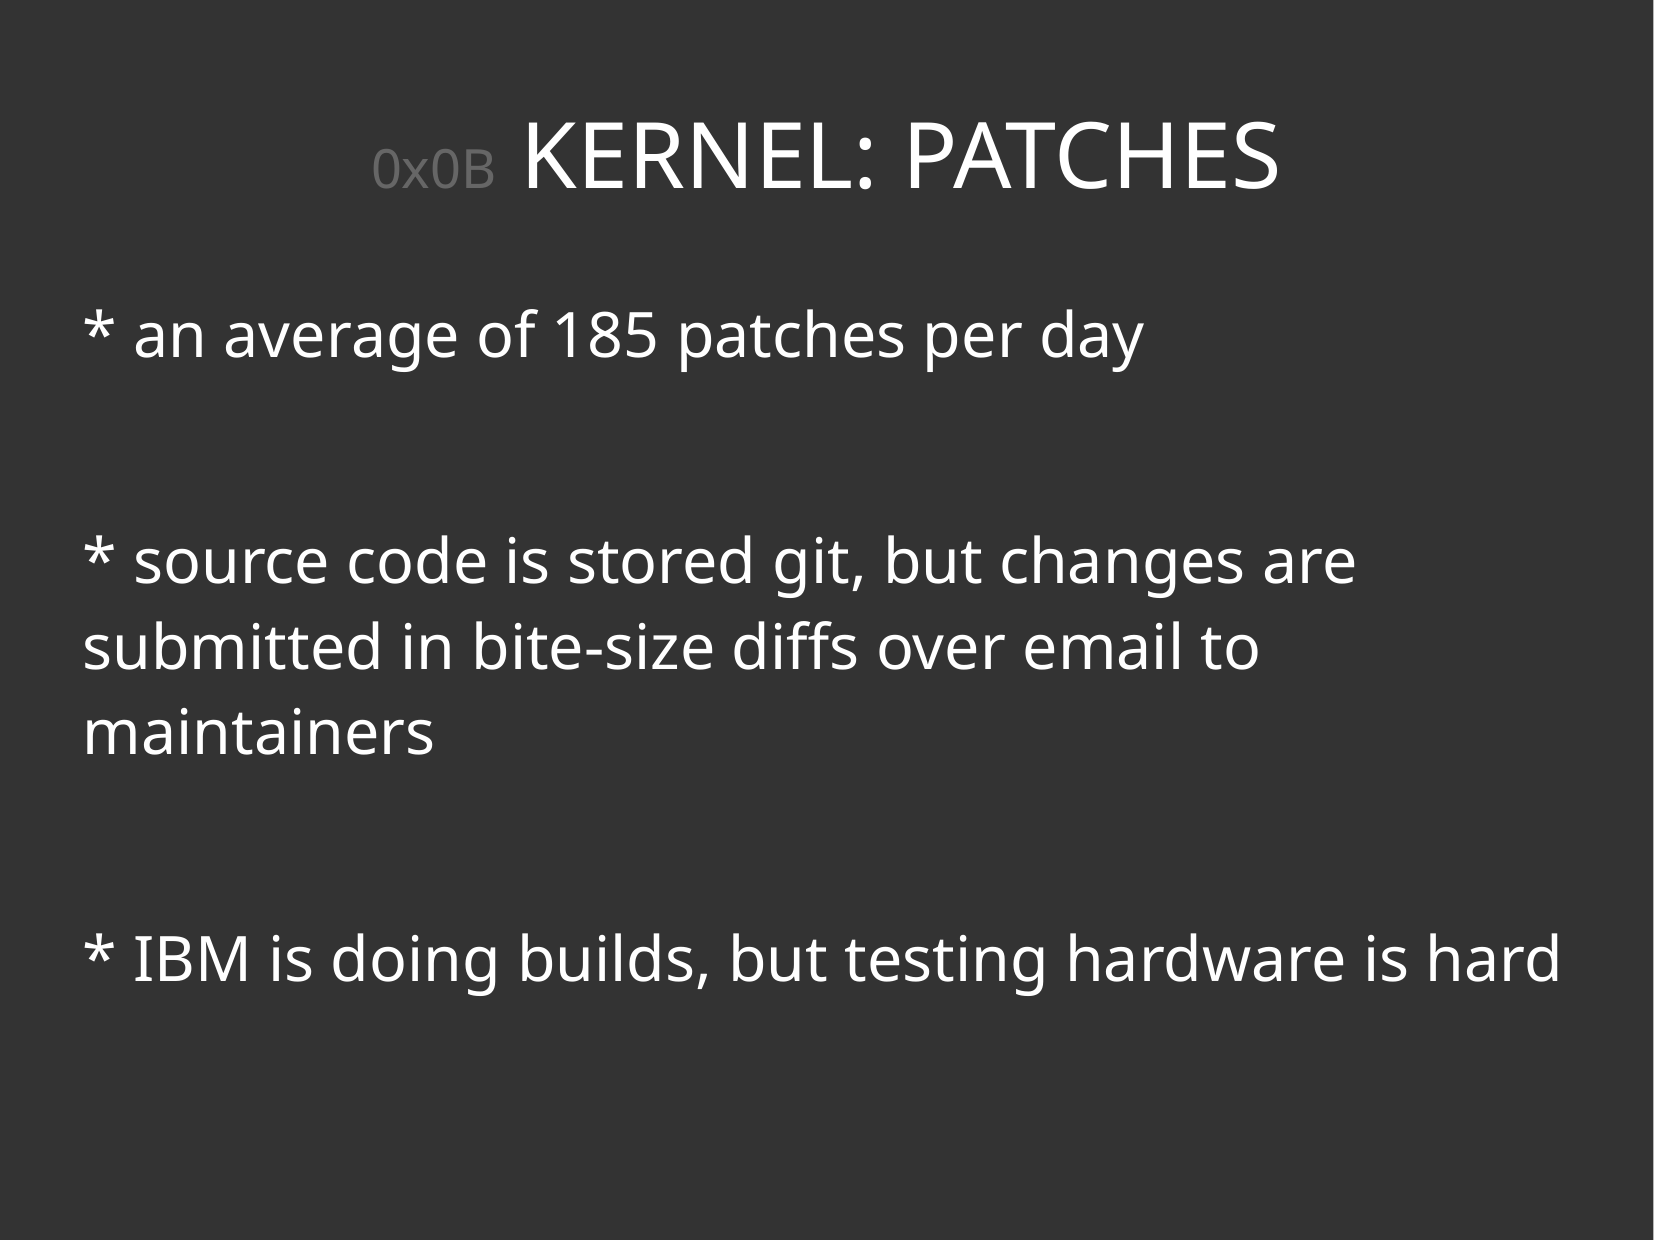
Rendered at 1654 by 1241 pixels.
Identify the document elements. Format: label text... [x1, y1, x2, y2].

title 0x0B KERNEL: PATCHES [82, 49, 1571, 257]
list * an average of 185 patches per day * source code is stored git, but changes are submitted in bite-size diffs over email to maintainers * IBM is doing builds, but testing hardware is hard [82, 290, 1571, 1010]
